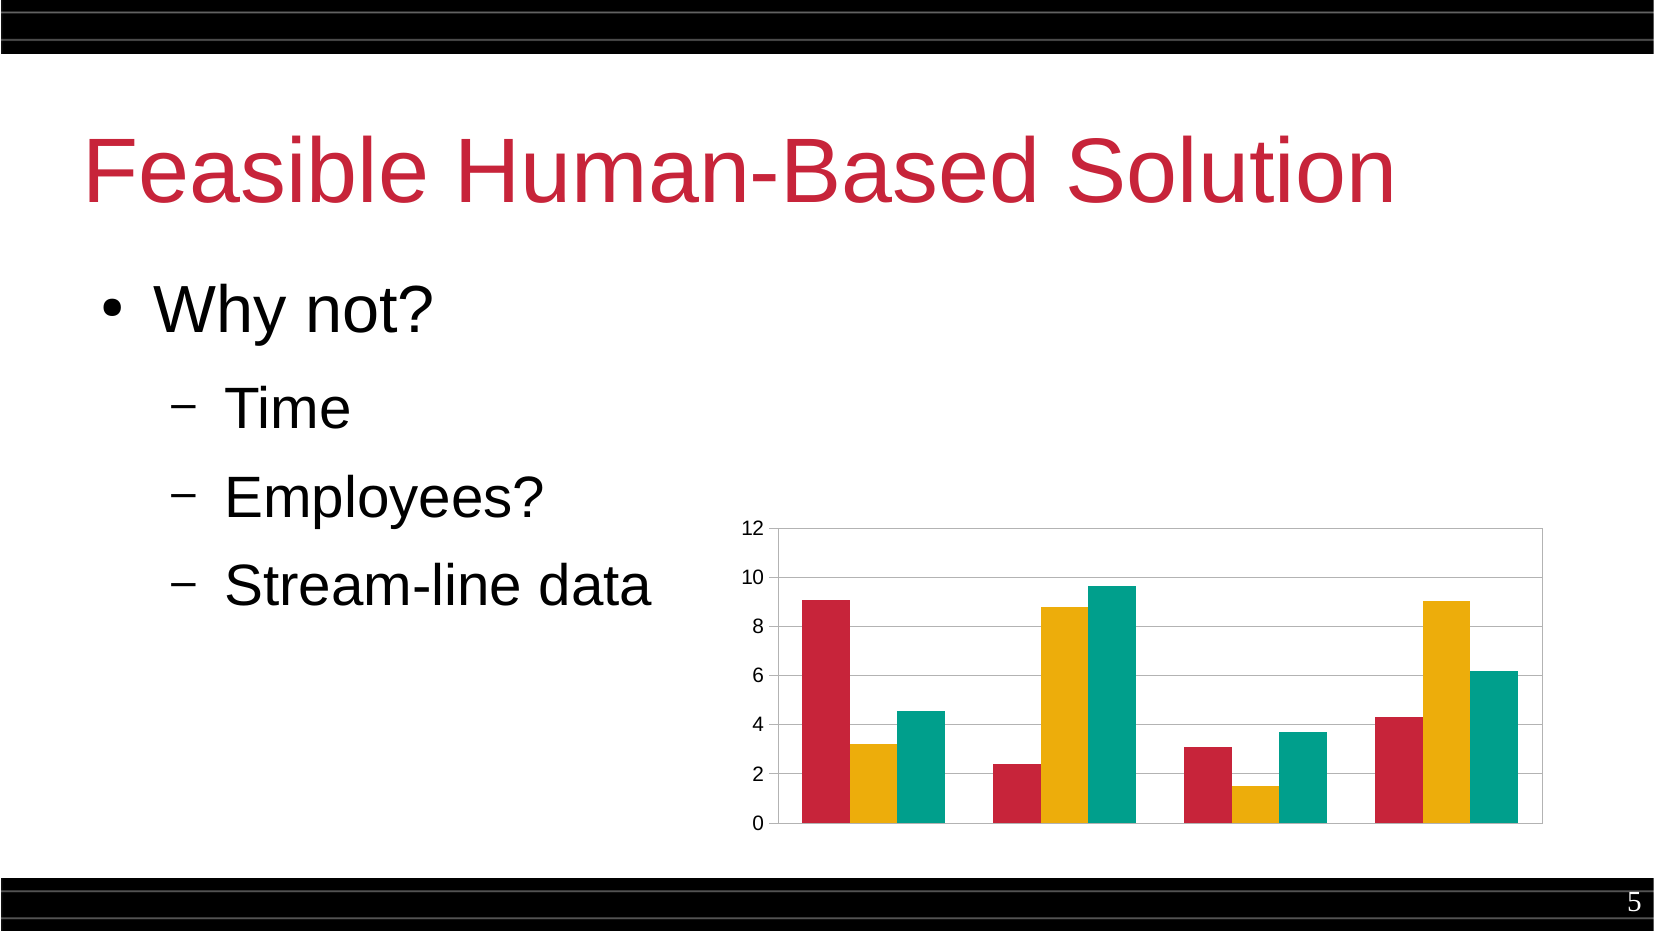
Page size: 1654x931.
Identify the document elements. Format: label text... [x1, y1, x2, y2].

list Why not? Time Employees? Stream-line data [82, 271, 721, 851]
picture [1, 0, 1654, 54]
chart [724, 510, 1559, 842]
picture [1, 878, 1654, 931]
title Feasible Human-Based Solution [82, 92, 1571, 249]
